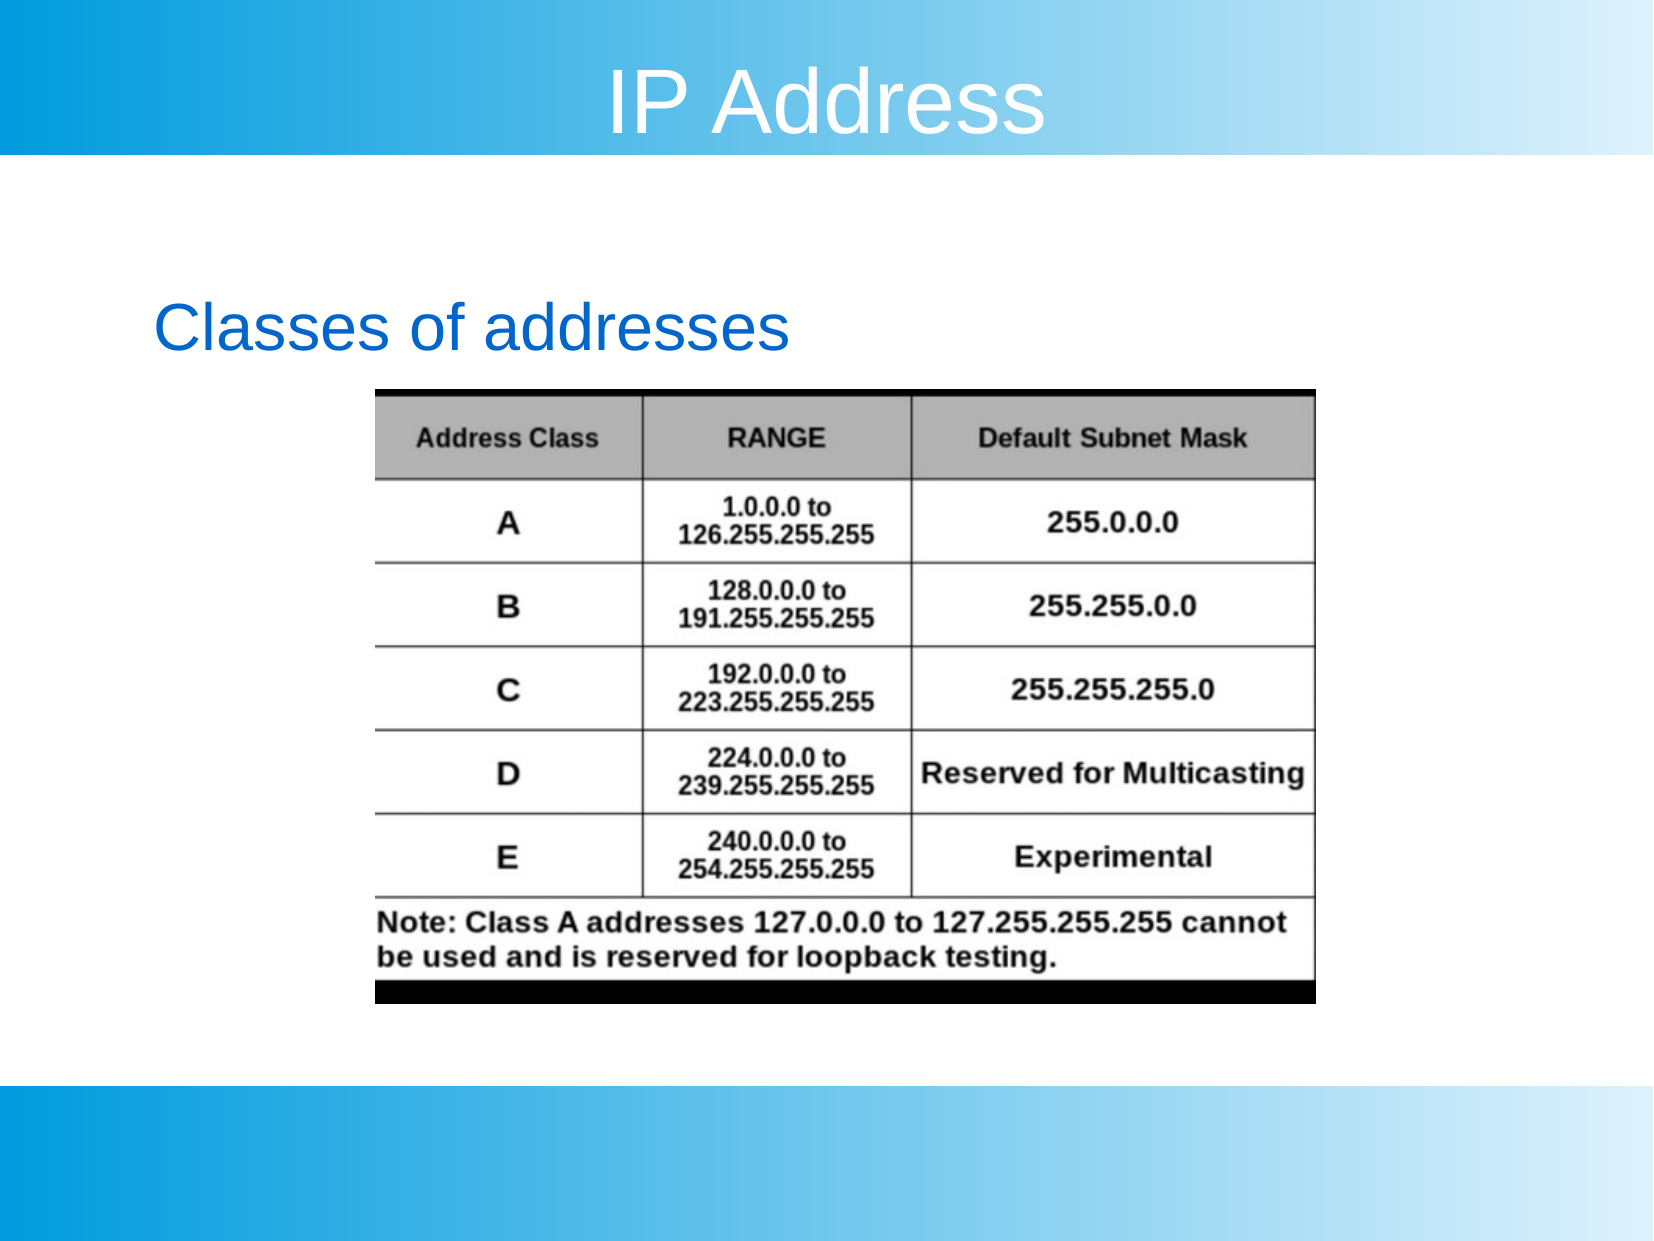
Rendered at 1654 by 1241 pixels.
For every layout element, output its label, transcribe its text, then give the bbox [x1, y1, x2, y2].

list Classes of addresses [82, 290, 1571, 1010]
picture [375, 389, 1316, 1004]
title IP Address [82, 49, 1571, 155]
